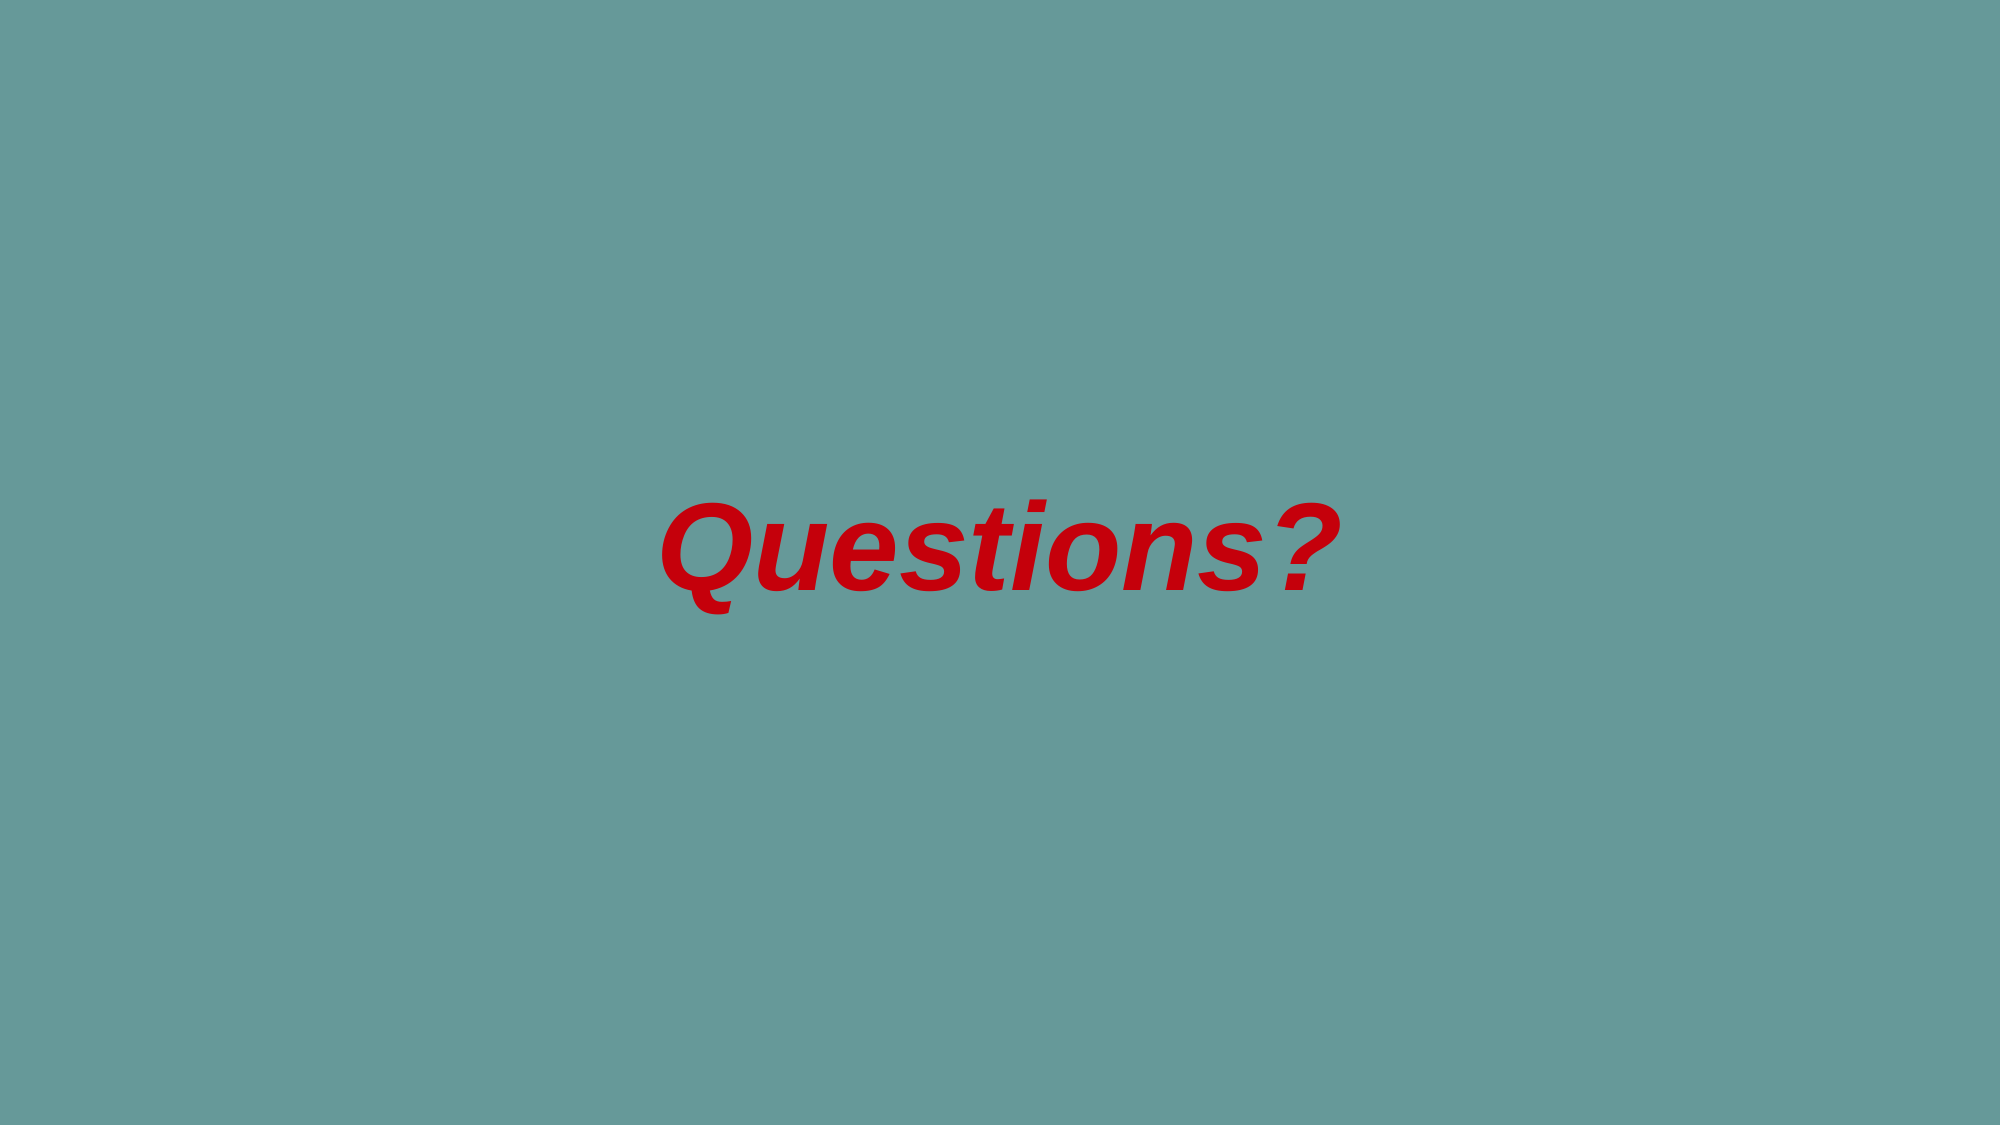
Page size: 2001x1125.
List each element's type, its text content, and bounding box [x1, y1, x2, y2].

title Questions? [137, 437, 1863, 656]
